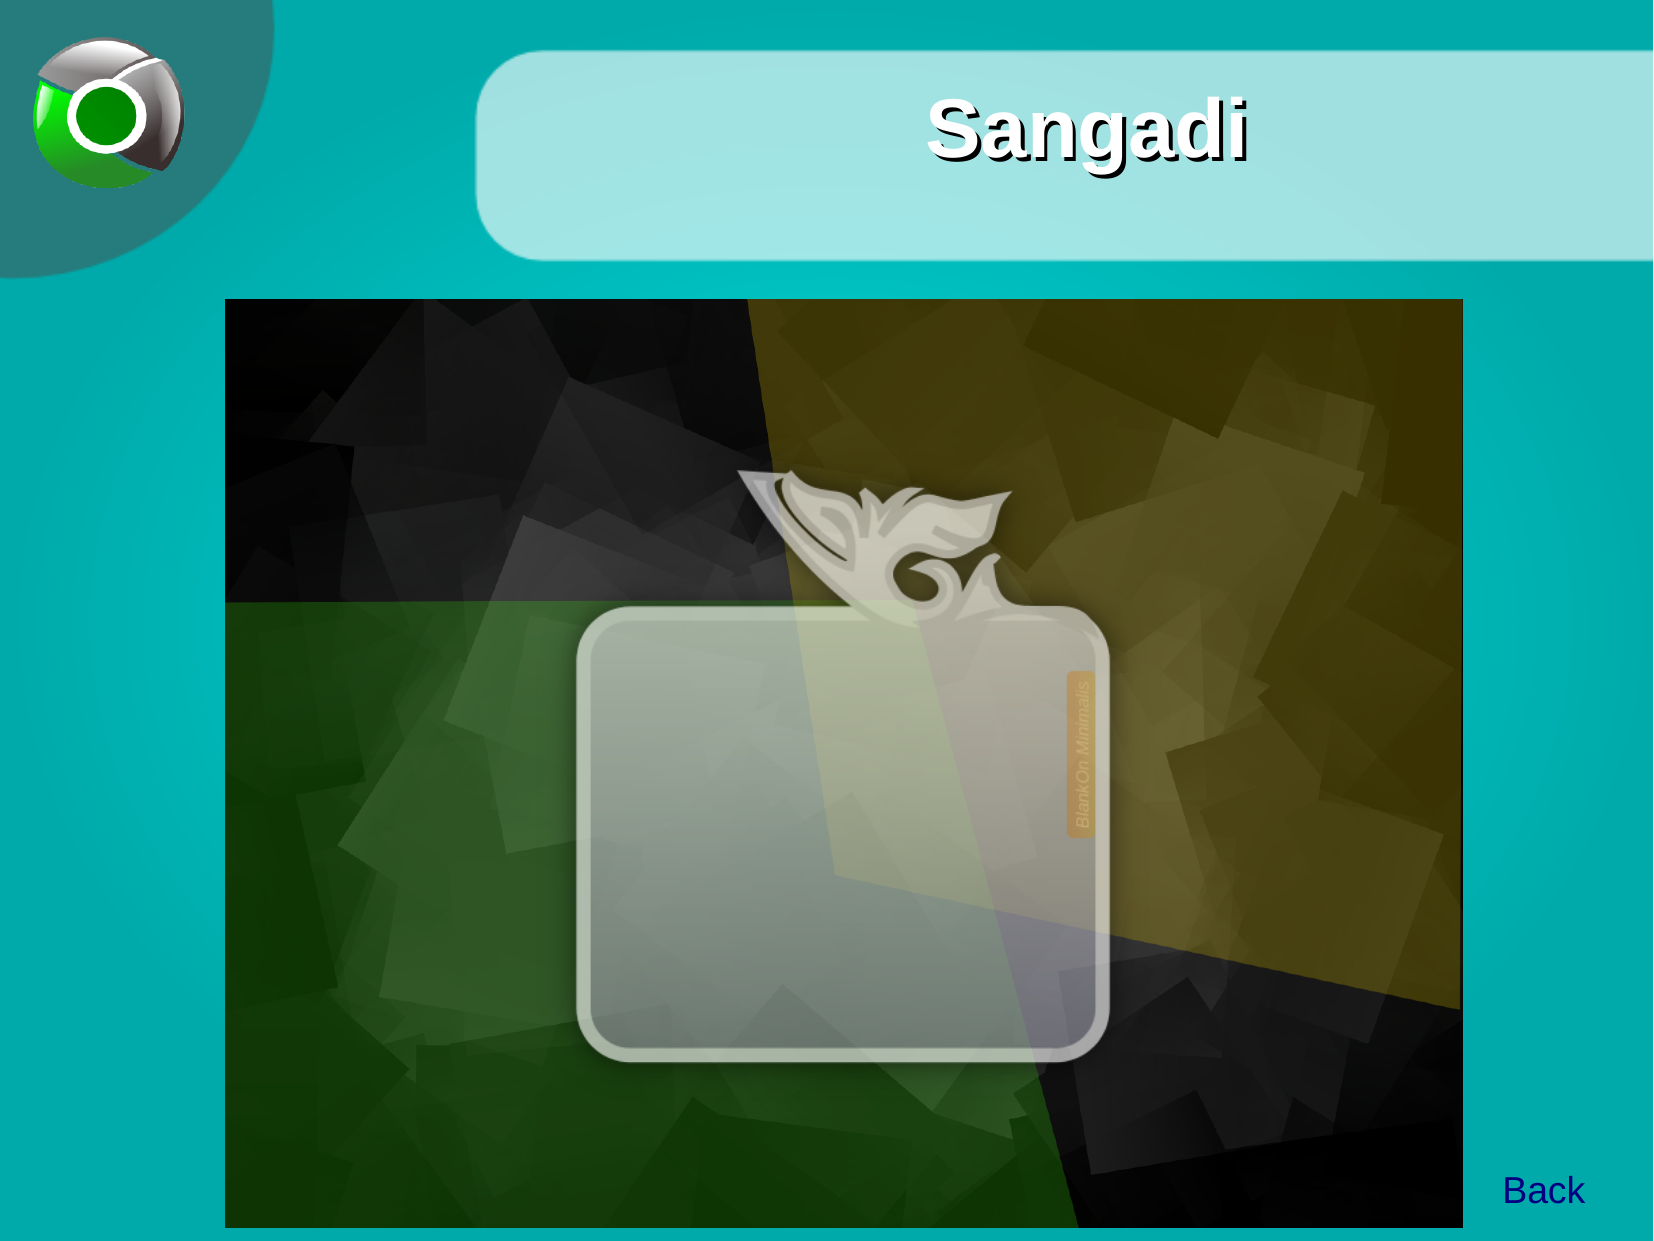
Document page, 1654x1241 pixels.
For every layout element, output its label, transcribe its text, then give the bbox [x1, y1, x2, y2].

text_box Back [1487, 1162, 1653, 1238]
text_box Sangadi [524, 75, 1650, 226]
picture [0, 0, 1654, 1241]
